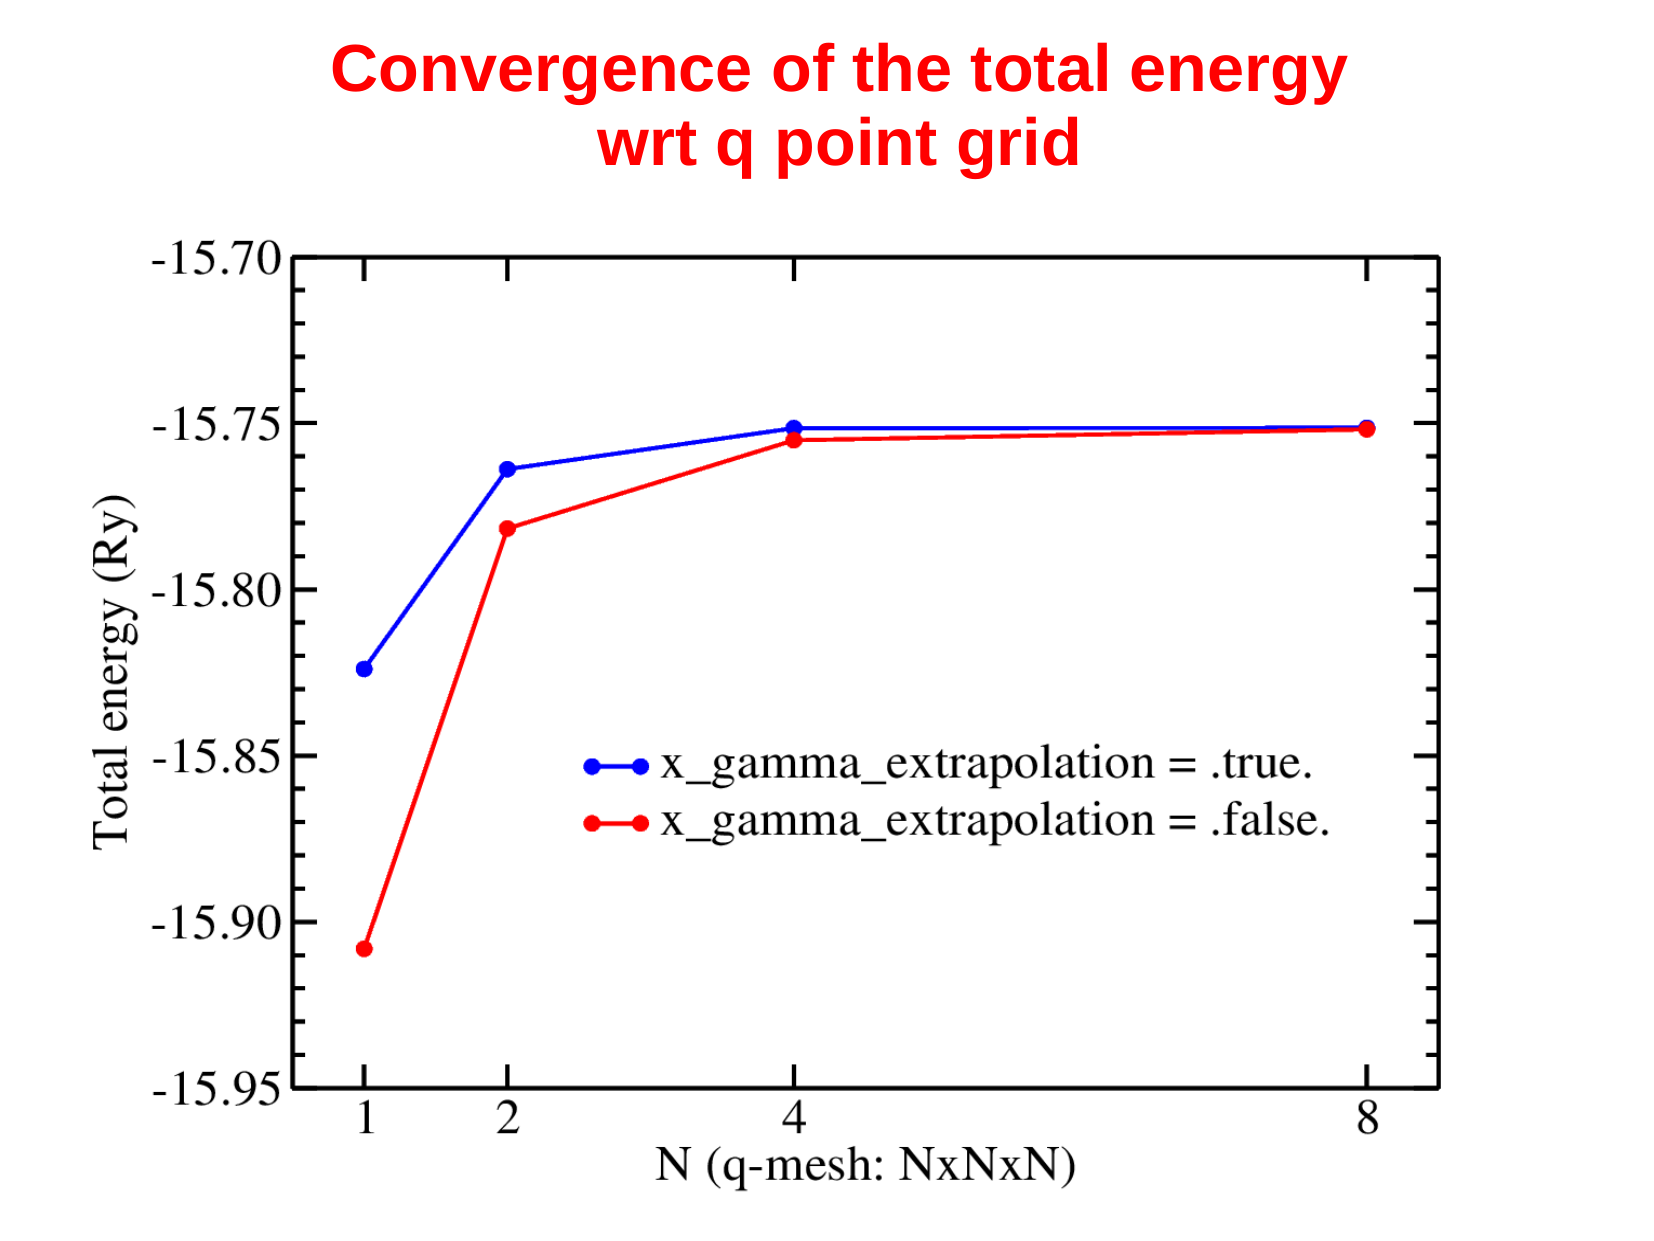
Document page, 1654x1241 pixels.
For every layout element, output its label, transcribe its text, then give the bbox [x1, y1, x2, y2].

picture [78, 225, 1456, 1201]
title Convergence of the total energy wrt q point grid [120, 30, 1561, 181]
